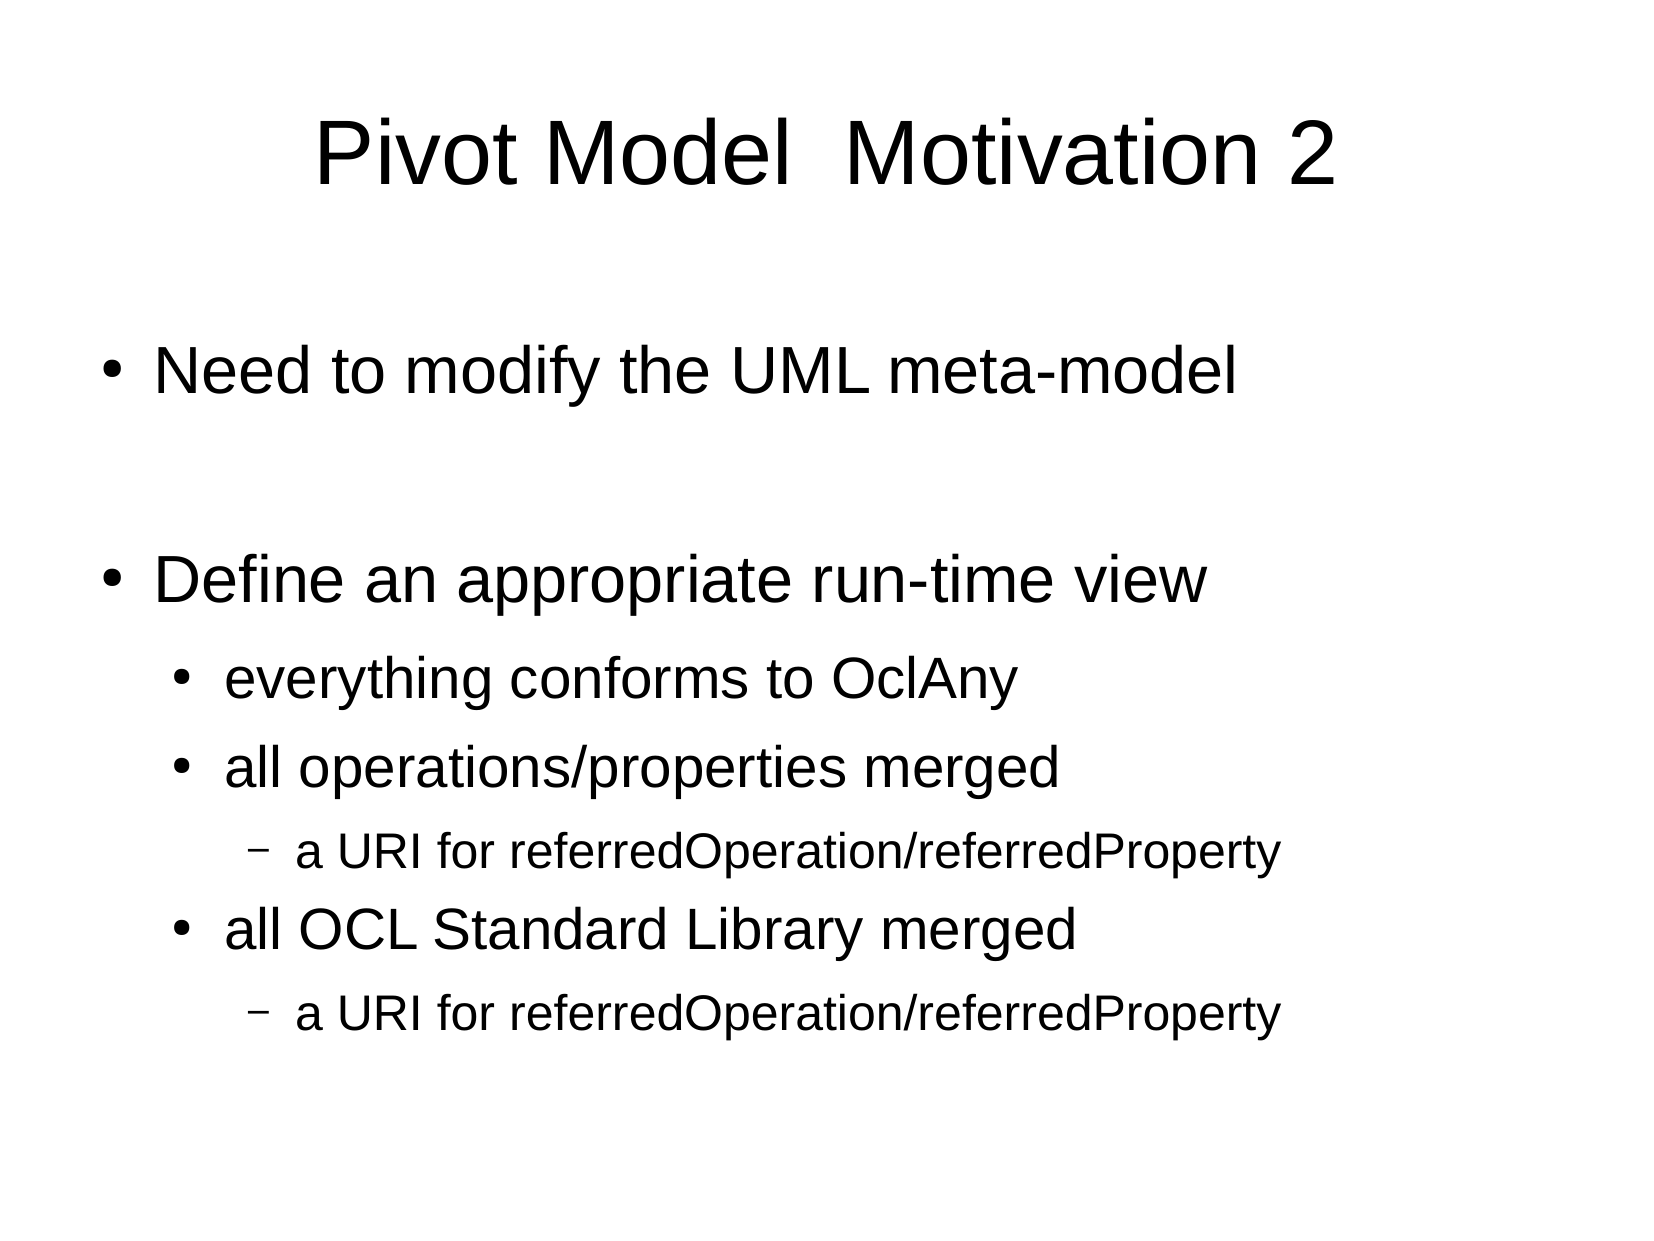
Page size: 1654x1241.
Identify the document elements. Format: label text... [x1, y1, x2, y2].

list Need to modify the UML meta-model Define an appropriate run-time view everything conforms to OclAny all operations/properties merged a URI for referredOperation/referredProperty all OCL Standard Library merged a URI for referredOperation/referredProperty [82, 228, 1571, 1185]
title Pivot Model Motivation 2 [82, 56, 1571, 228]
